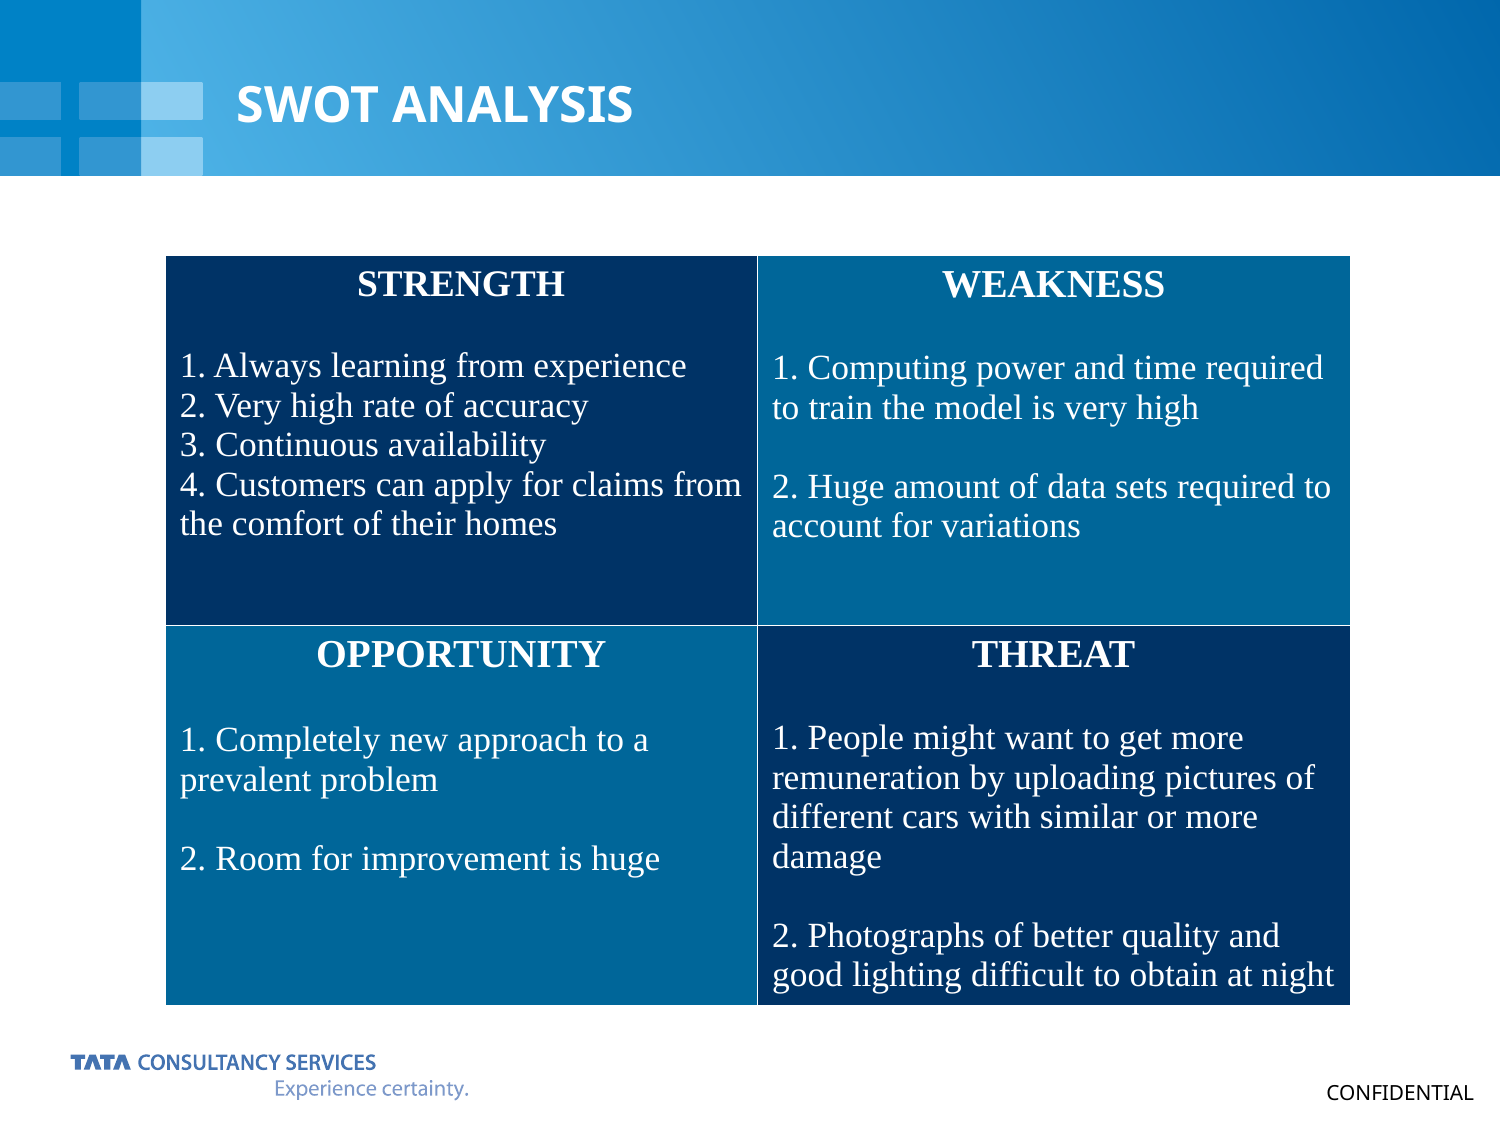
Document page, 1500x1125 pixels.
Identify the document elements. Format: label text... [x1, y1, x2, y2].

table_cell OPPORTUNITY 1. Completely new approach to a prevalent problem 2. Room for improvement is huge [166, 626, 757, 1005]
table_header STRENGTH 1. Always learning from experience 2. Very high rate of accuracy 3. Continuous availability 4. Customers can apply for claims from the comfort of their homes [166, 256, 757, 625]
title SWOT ANALYSIS [222, 55, 1460, 136]
table_cell THREAT 1. People might want to get more remuneration by uploading pictures of different cars with similar or more damage 2. Photographs of better quality and good lighting difficult to obtain at night [758, 626, 1350, 1005]
table_header WEAKNESS 1. Computing power and time required to train the model is very high 2. Huge amount of data sets required to account for variations [758, 256, 1350, 625]
